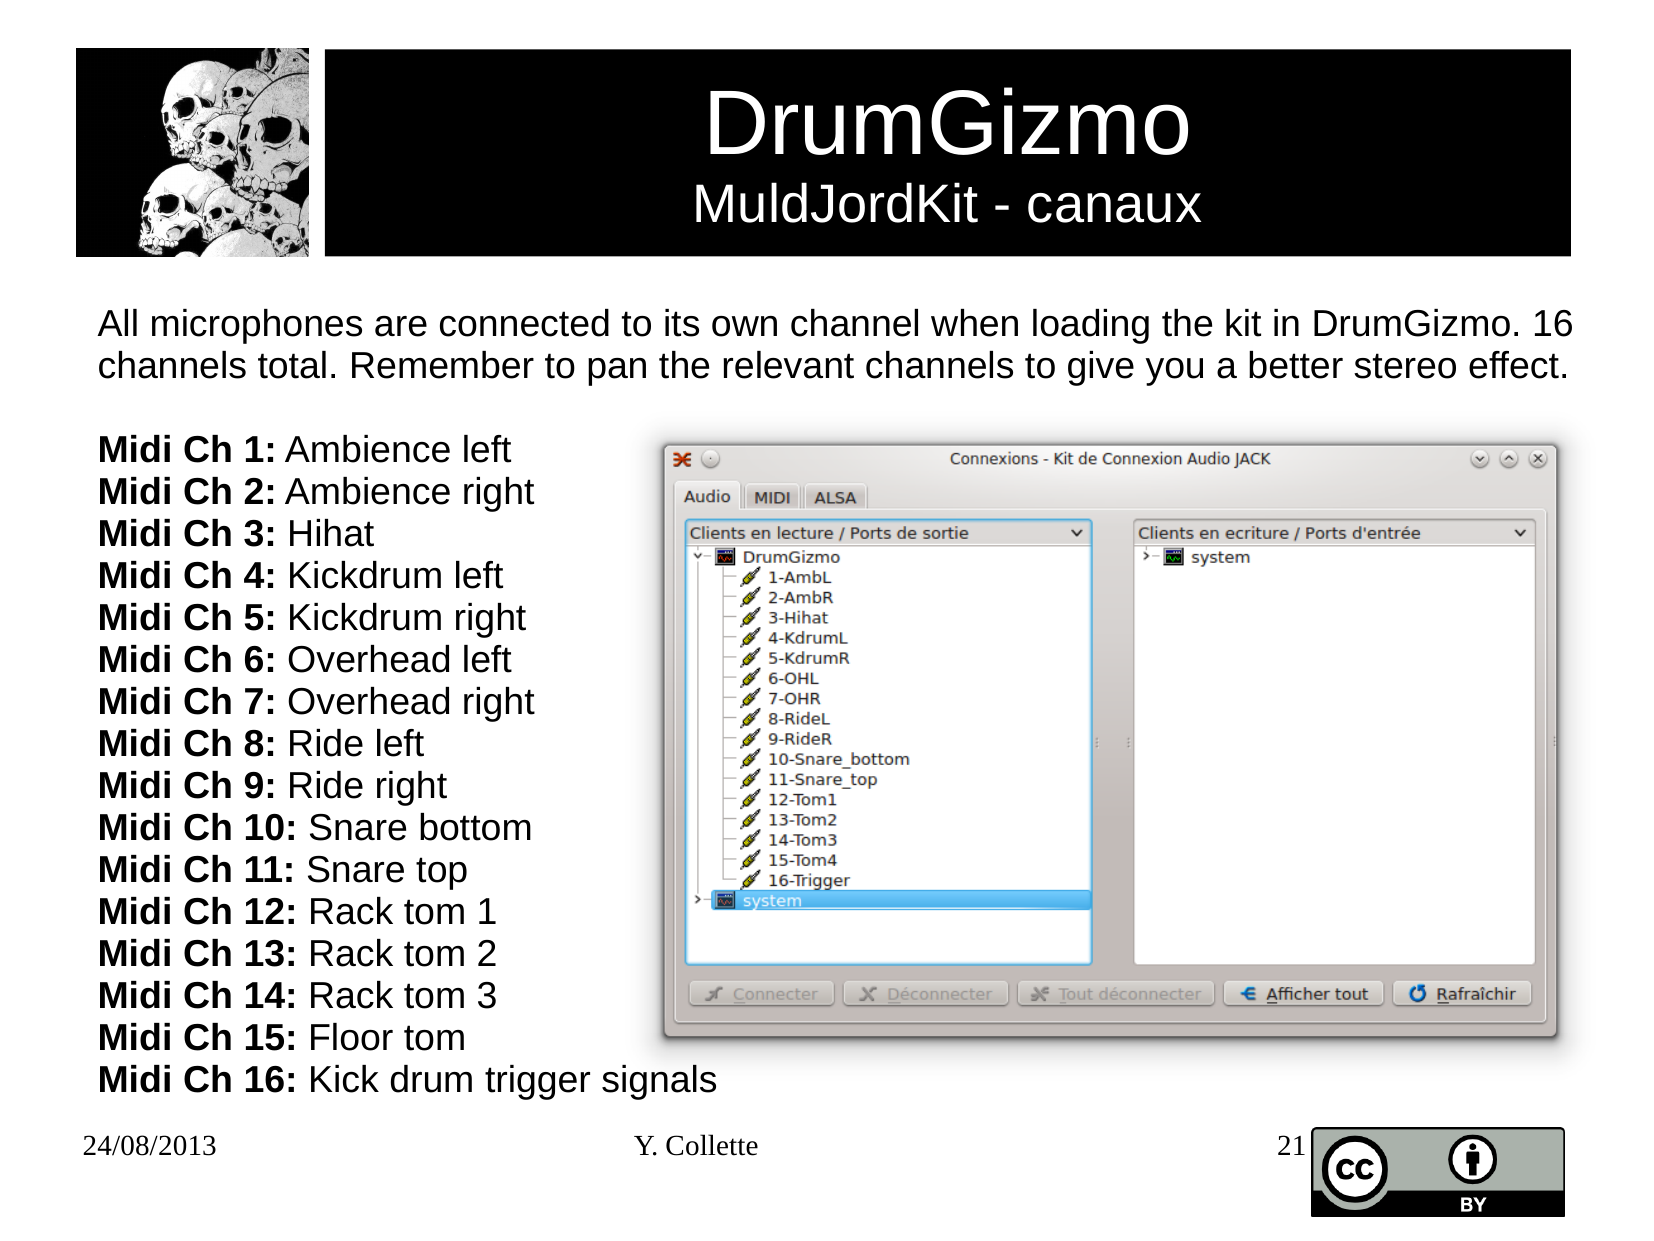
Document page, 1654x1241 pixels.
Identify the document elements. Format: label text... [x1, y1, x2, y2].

picture [614, 395, 1607, 1087]
picture [1311, 1150, 1565, 1217]
text_box All microphones are connected to its own channel when loading the kit in DrumGizmo. 16 channels total. Remember to pan the relevant channels to give you a better stereo effect. Midi Ch 1: Ambience left Midi Ch 2: Ambience right Midi Ch 3: Hihat Midi Ch 4: Kickdrum left Midi Ch 5: Kickdrum right Midi Ch 6: Overhead left Midi Ch 7: Overhead right Midi Ch 8: Ride left Midi Ch 9: Ride right Midi Ch 10: Snare bottom Midi Ch 11: Snare top Midi Ch 12: Rack tom 1 Midi Ch 13: Rack tom 2 Midi Ch 14: Rack tom 3 Midi Ch 15: Floor tom Midi Ch 16: Kick drum trigger signals [82, 295, 1595, 1150]
picture [76, 48, 309, 257]
title DrumGizmo MuldJordKit - canaux [324, 49, 1571, 257]
